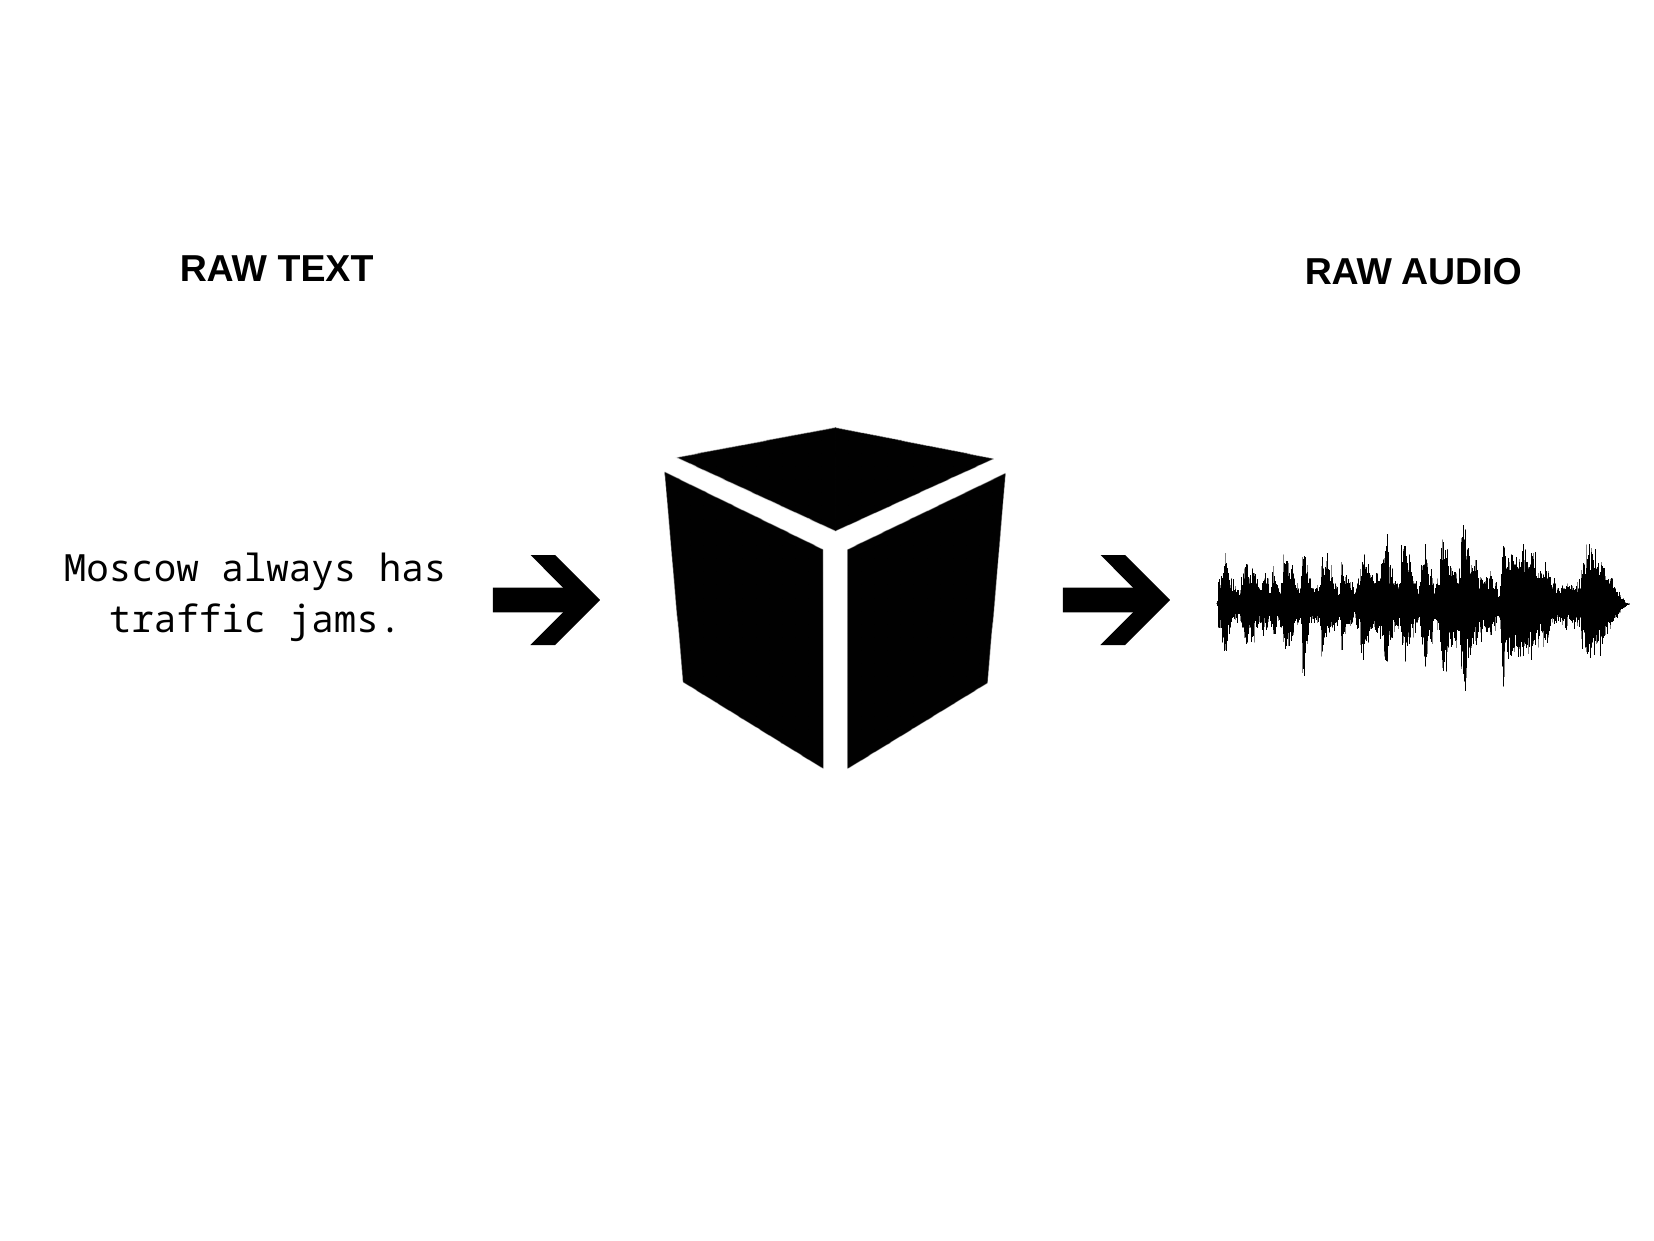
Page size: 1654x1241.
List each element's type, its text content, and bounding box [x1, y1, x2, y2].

subtitle Moscow always has traffic jams. [45, 480, 466, 706]
picture [1216, 525, 1630, 691]
text_box RAW AUDIO [1290, 243, 1537, 301]
picture [1062, 555, 1171, 646]
picture [492, 555, 601, 646]
text_box RAW TEXT [165, 240, 389, 297]
picture [664, 427, 1006, 769]
